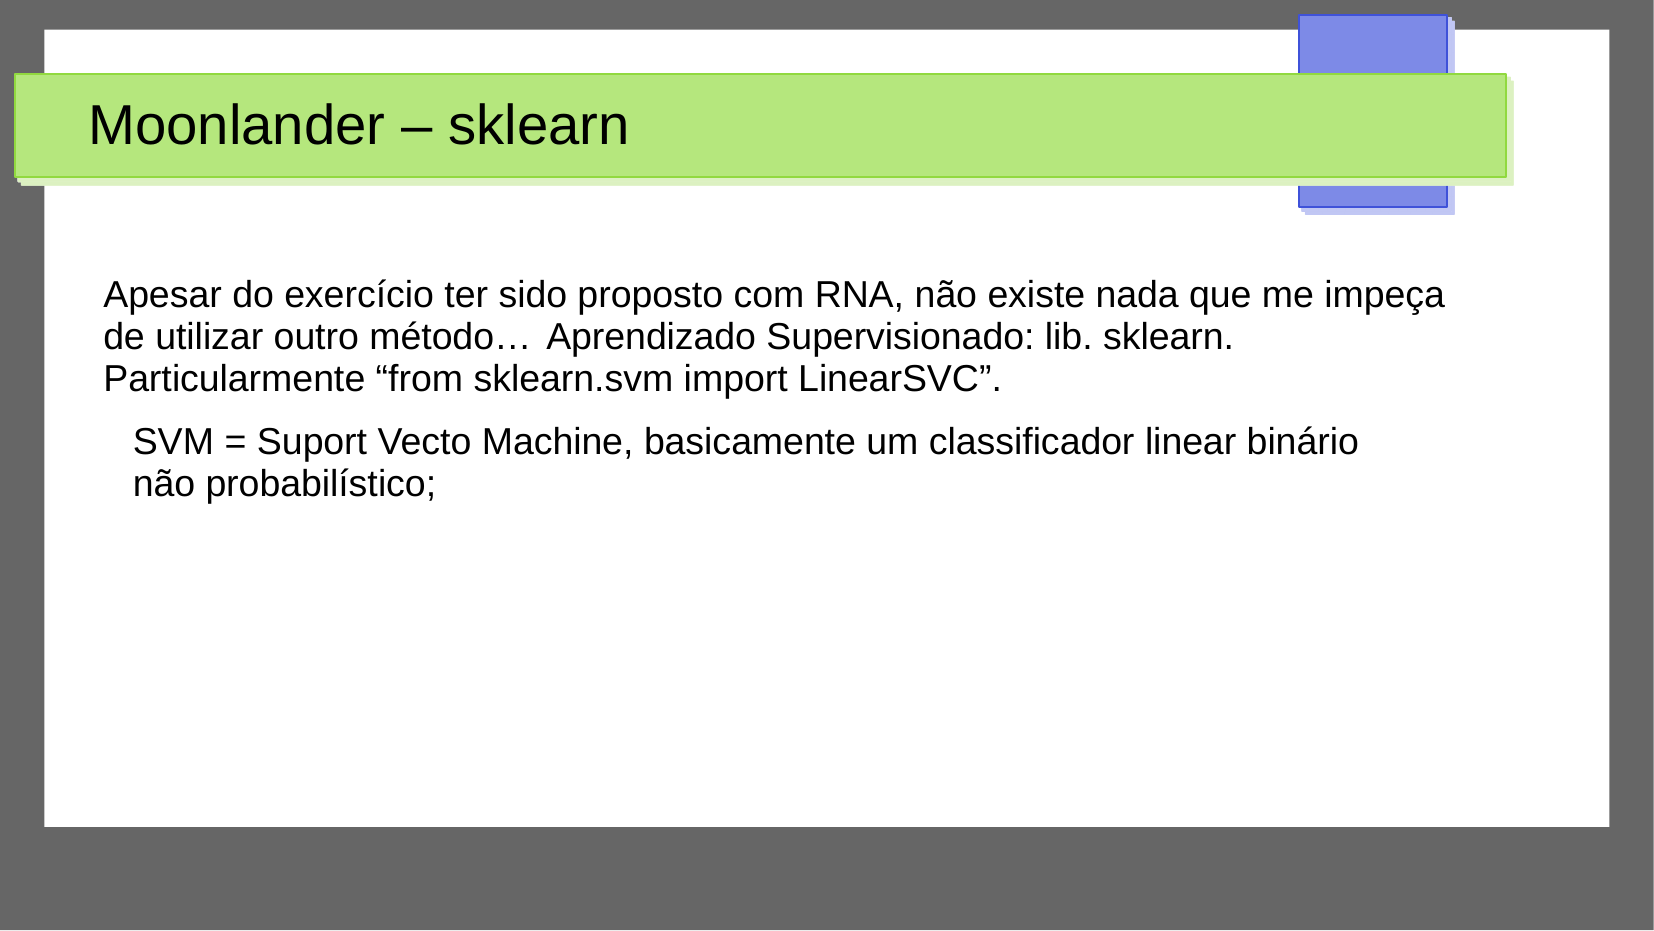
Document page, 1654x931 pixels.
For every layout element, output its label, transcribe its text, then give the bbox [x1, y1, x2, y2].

text_box Apesar do exercício ter sido proposto com RNA, não existe nada que me impeça de utilizar outro método… Aprendizado Supervisionado: lib. sklearn. Particularmente “from sklearn.svm import LinearSVC”. [88, 265, 1477, 407]
title Moonlander – sklearn [88, 73, 1506, 178]
text_box SVM = Suport Vecto Machine, basicamente um classificador linear binário não probabilístico; [118, 413, 1447, 513]
